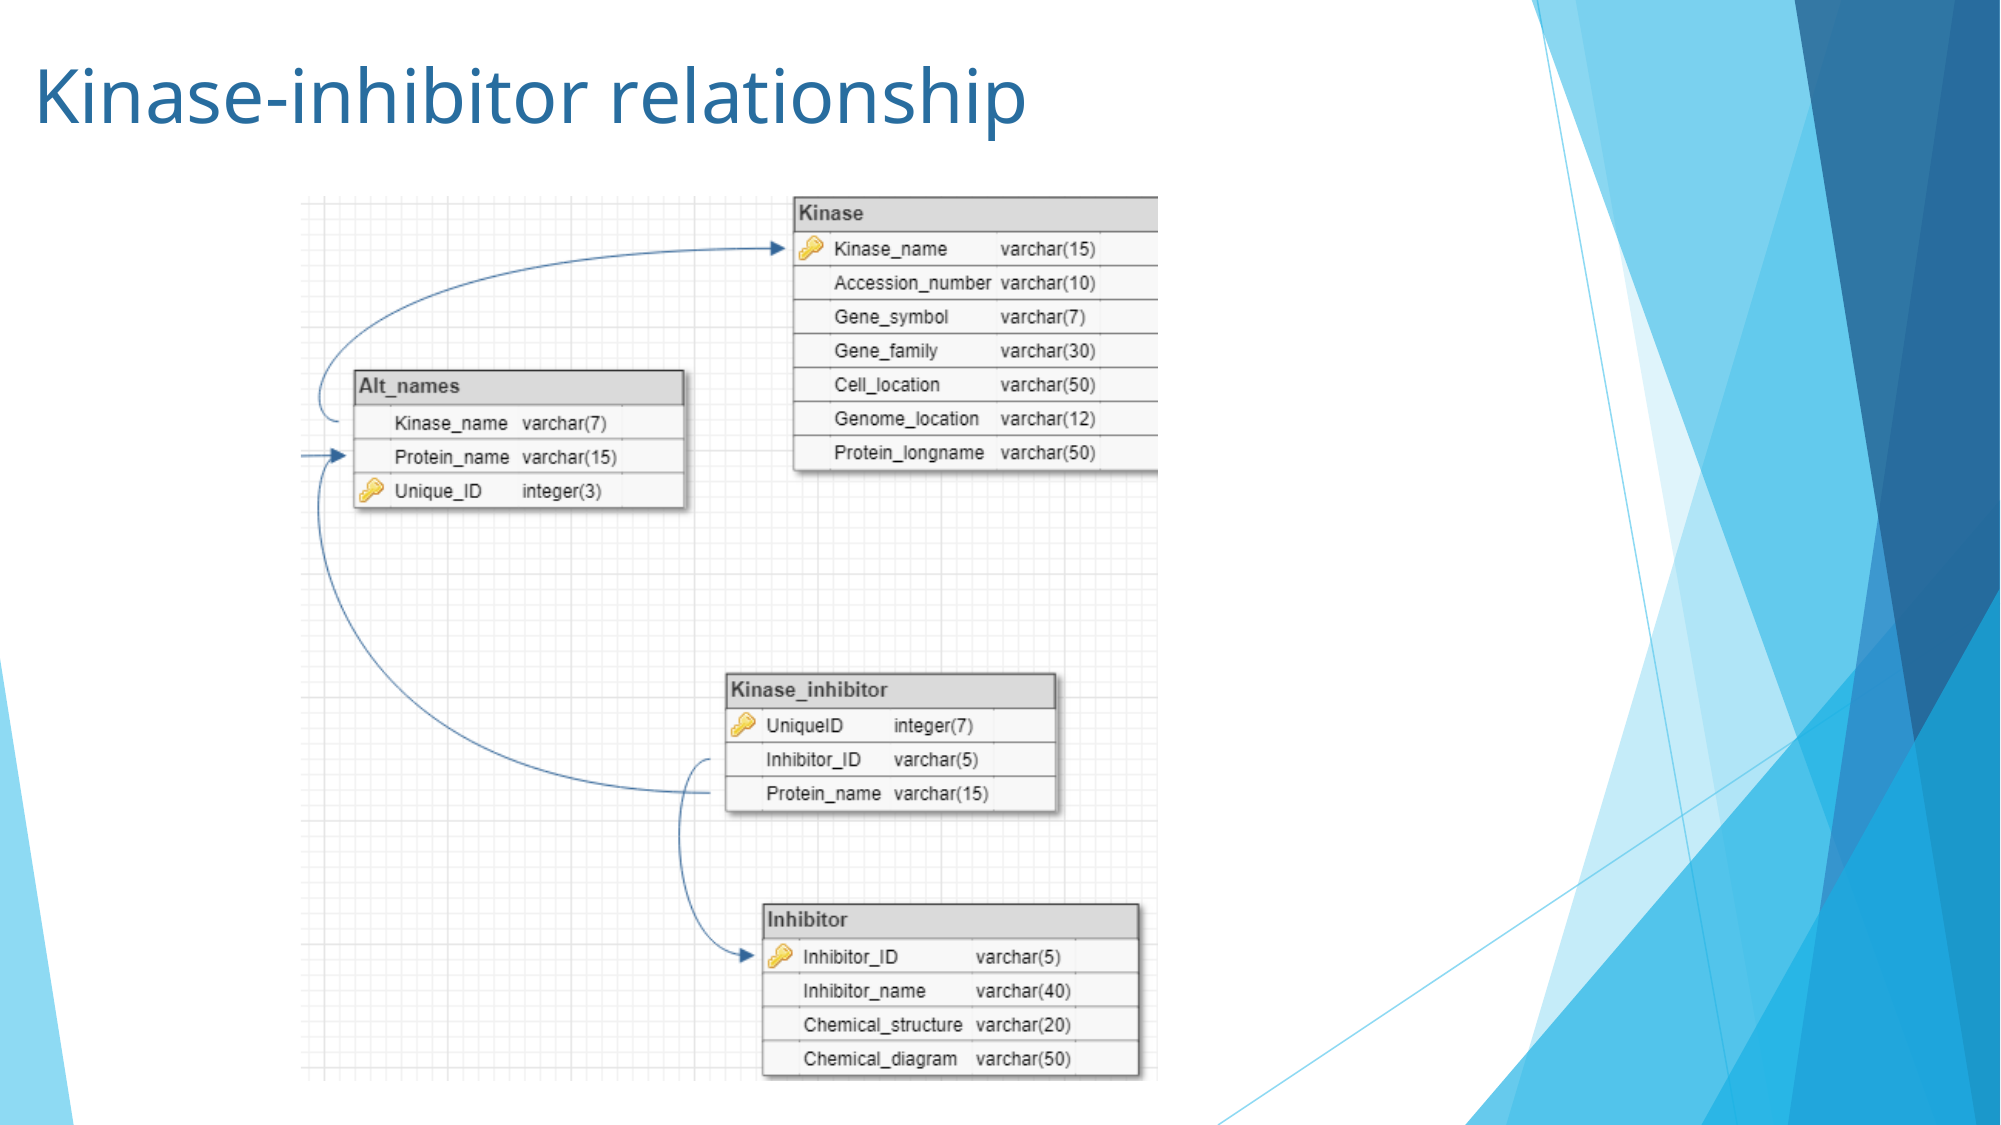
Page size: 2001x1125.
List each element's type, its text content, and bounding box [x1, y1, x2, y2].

text_box Kinase-inhibitor relationship [0, 0, 1206, 188]
picture [300, 196, 1158, 1081]
